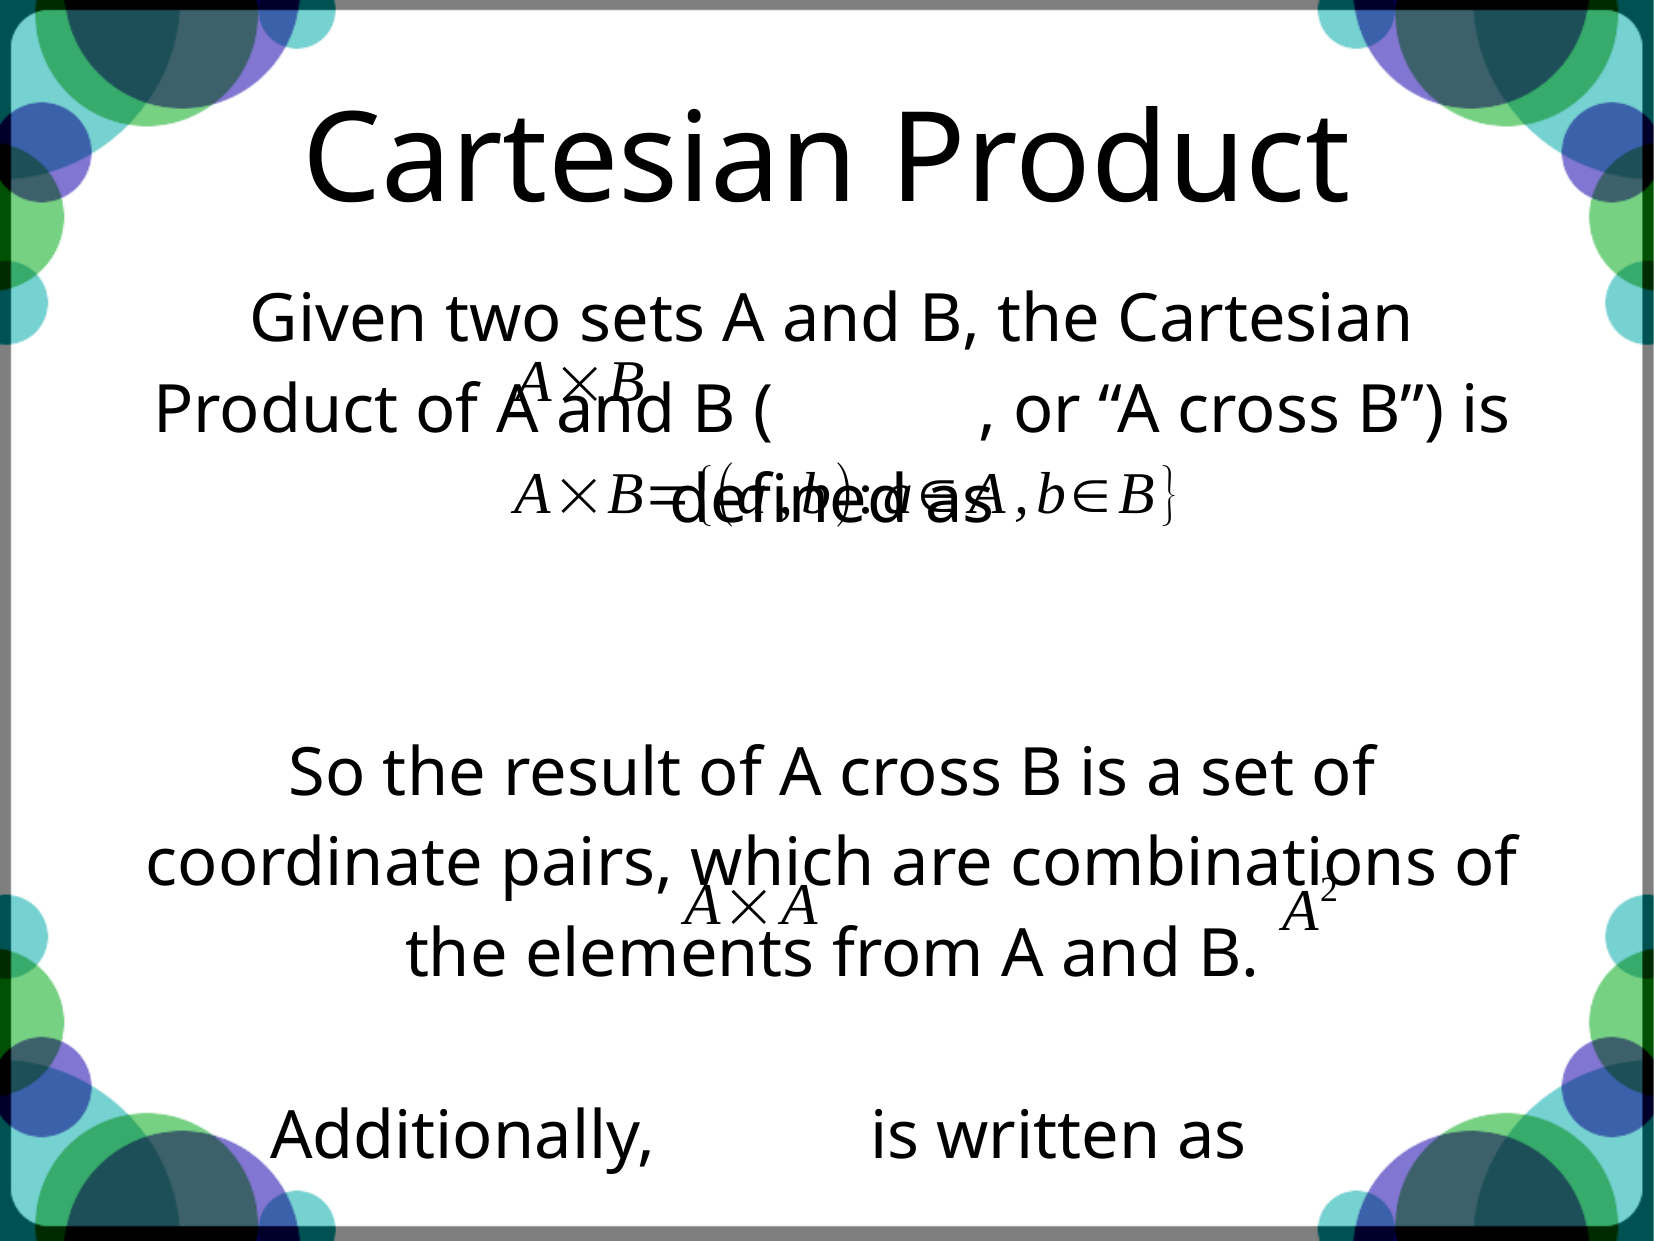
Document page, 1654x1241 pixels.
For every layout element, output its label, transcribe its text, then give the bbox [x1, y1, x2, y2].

chart [491, 457, 1198, 530]
chart [661, 872, 834, 939]
picture [0, 0, 1654, 1241]
chart [1260, 867, 1354, 942]
text_box Given two sets A and B, the Cartesian Product of A and B ( , or “A cross B”) is defined as So the result of A cross B is a set of coordinate pairs, which are combinations of the elements from A and B. Additionally, is written as [135, 270, 1531, 943]
chart [493, 349, 660, 416]
title Cartesian Product [82, 49, 1571, 257]
